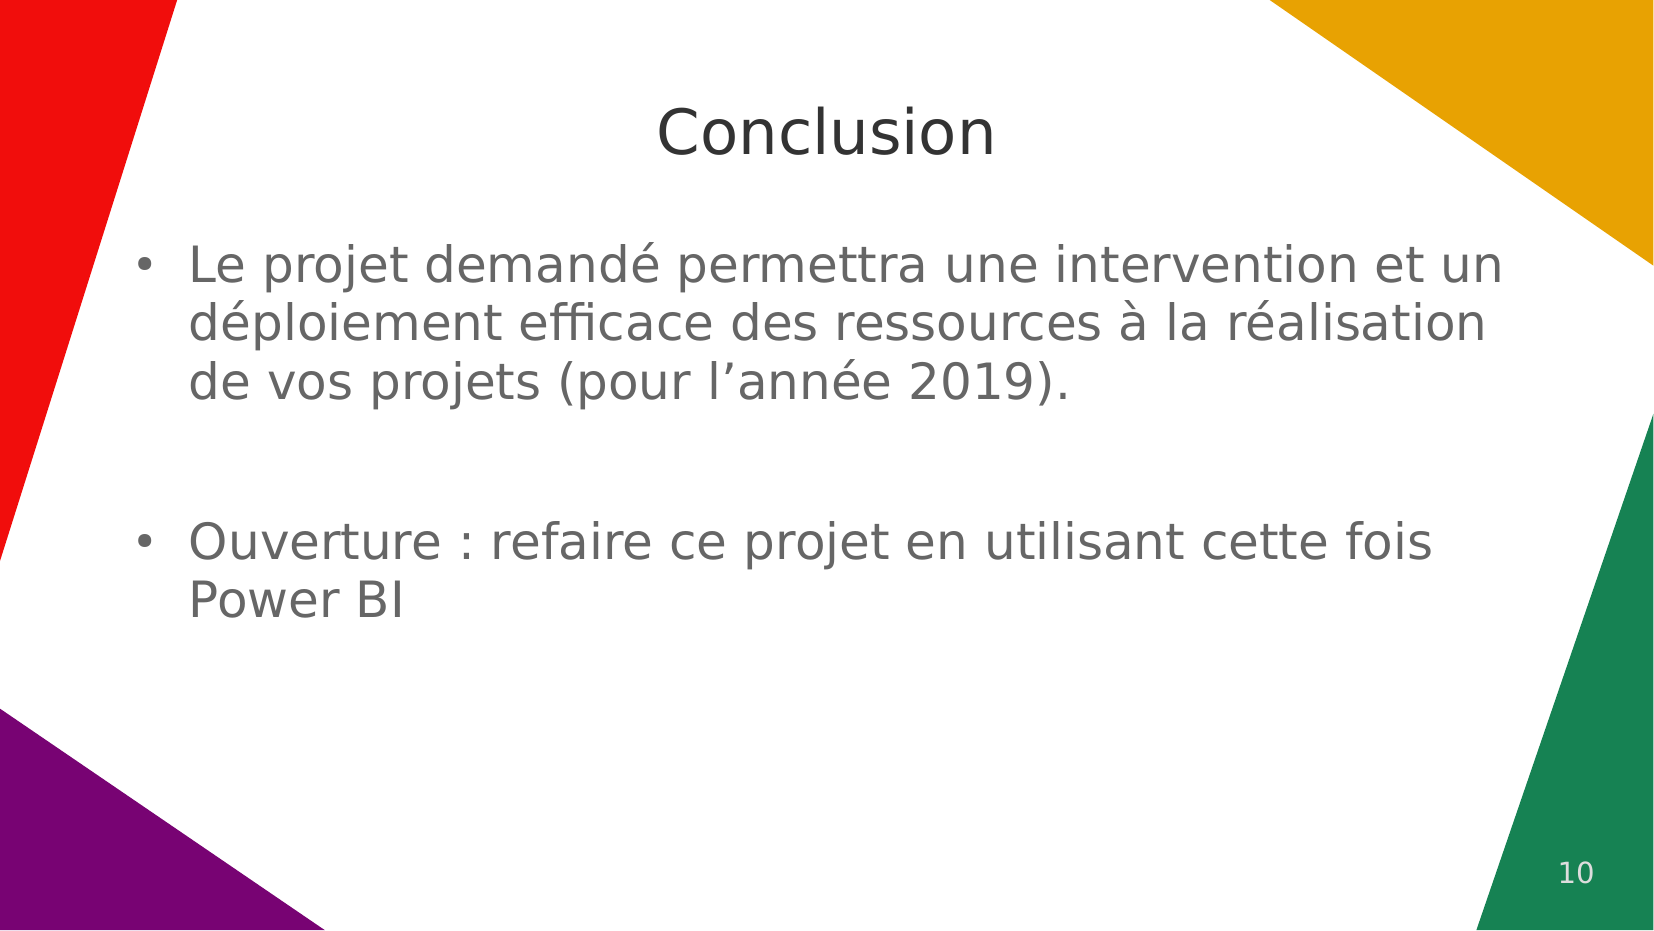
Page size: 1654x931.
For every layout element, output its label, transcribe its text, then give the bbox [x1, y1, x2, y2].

title Conclusion [118, 59, 1536, 207]
list Le projet demandé permettra une intervention et un déploiement efficace des ressources à la réalisation de vos projets (pour l’année 2019). Ouverture : refaire ce projet en utilisant cette fois Power BI [118, 236, 1536, 827]
